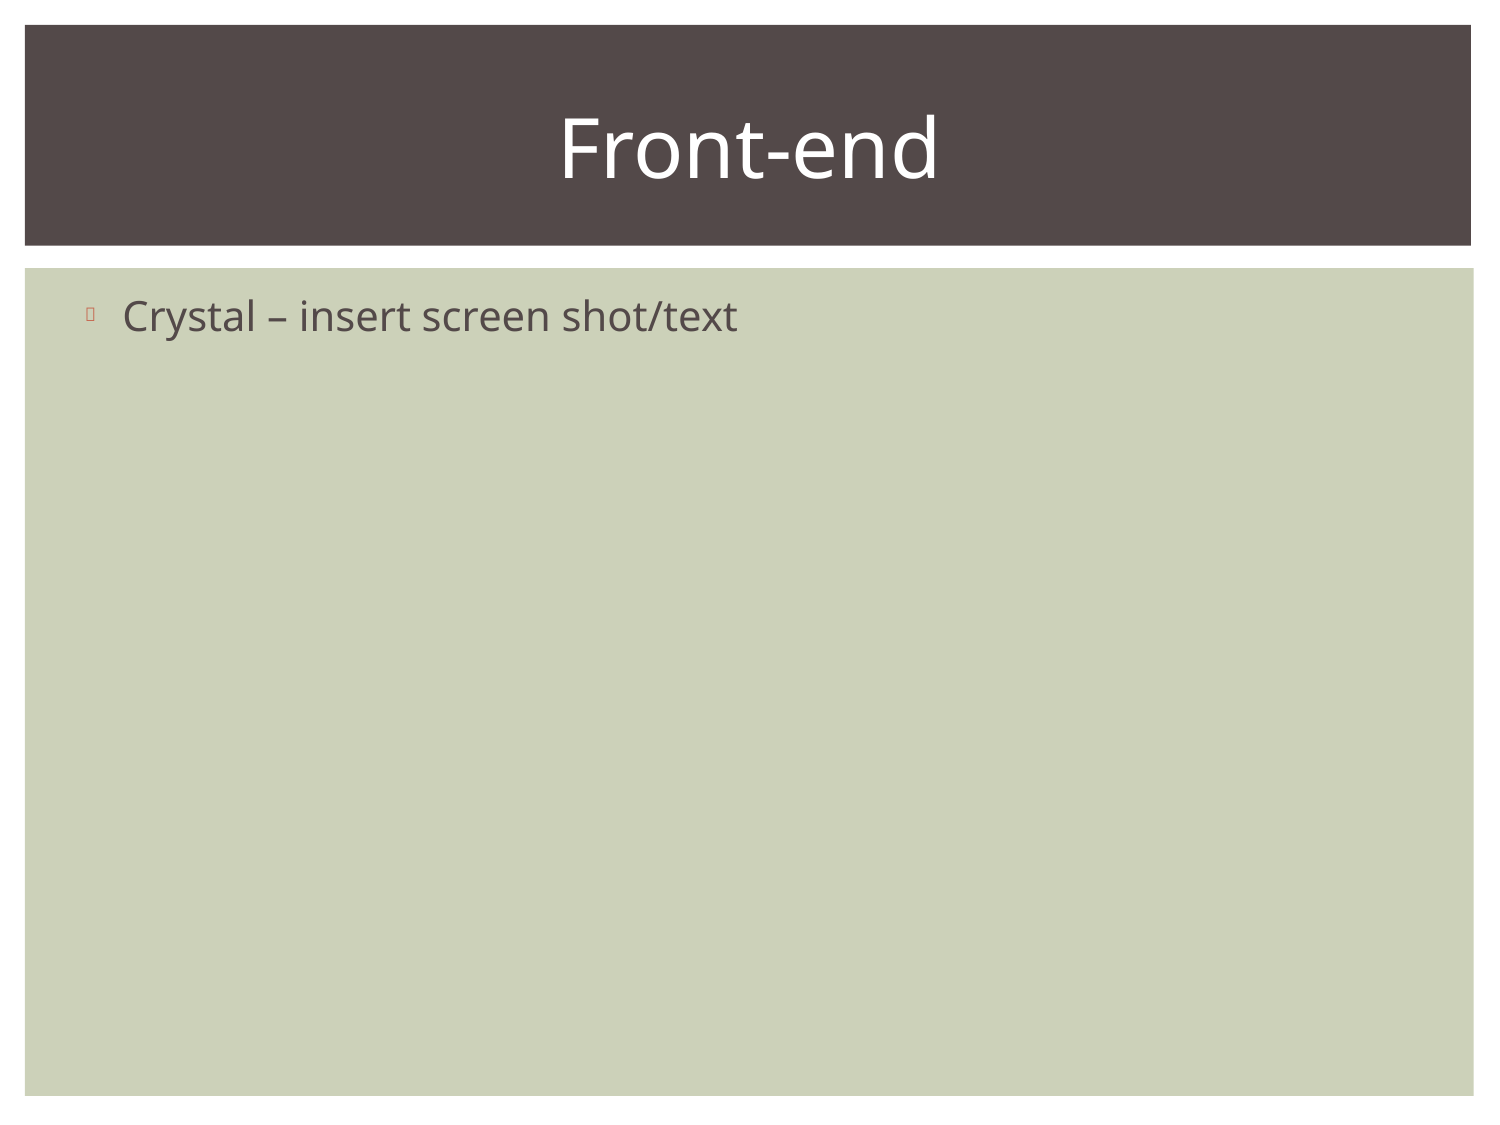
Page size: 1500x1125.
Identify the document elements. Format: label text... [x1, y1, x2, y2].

list Crystal – insert screen shot/text [62, 281, 1442, 1005]
title Front-end [62, 58, 1438, 232]
